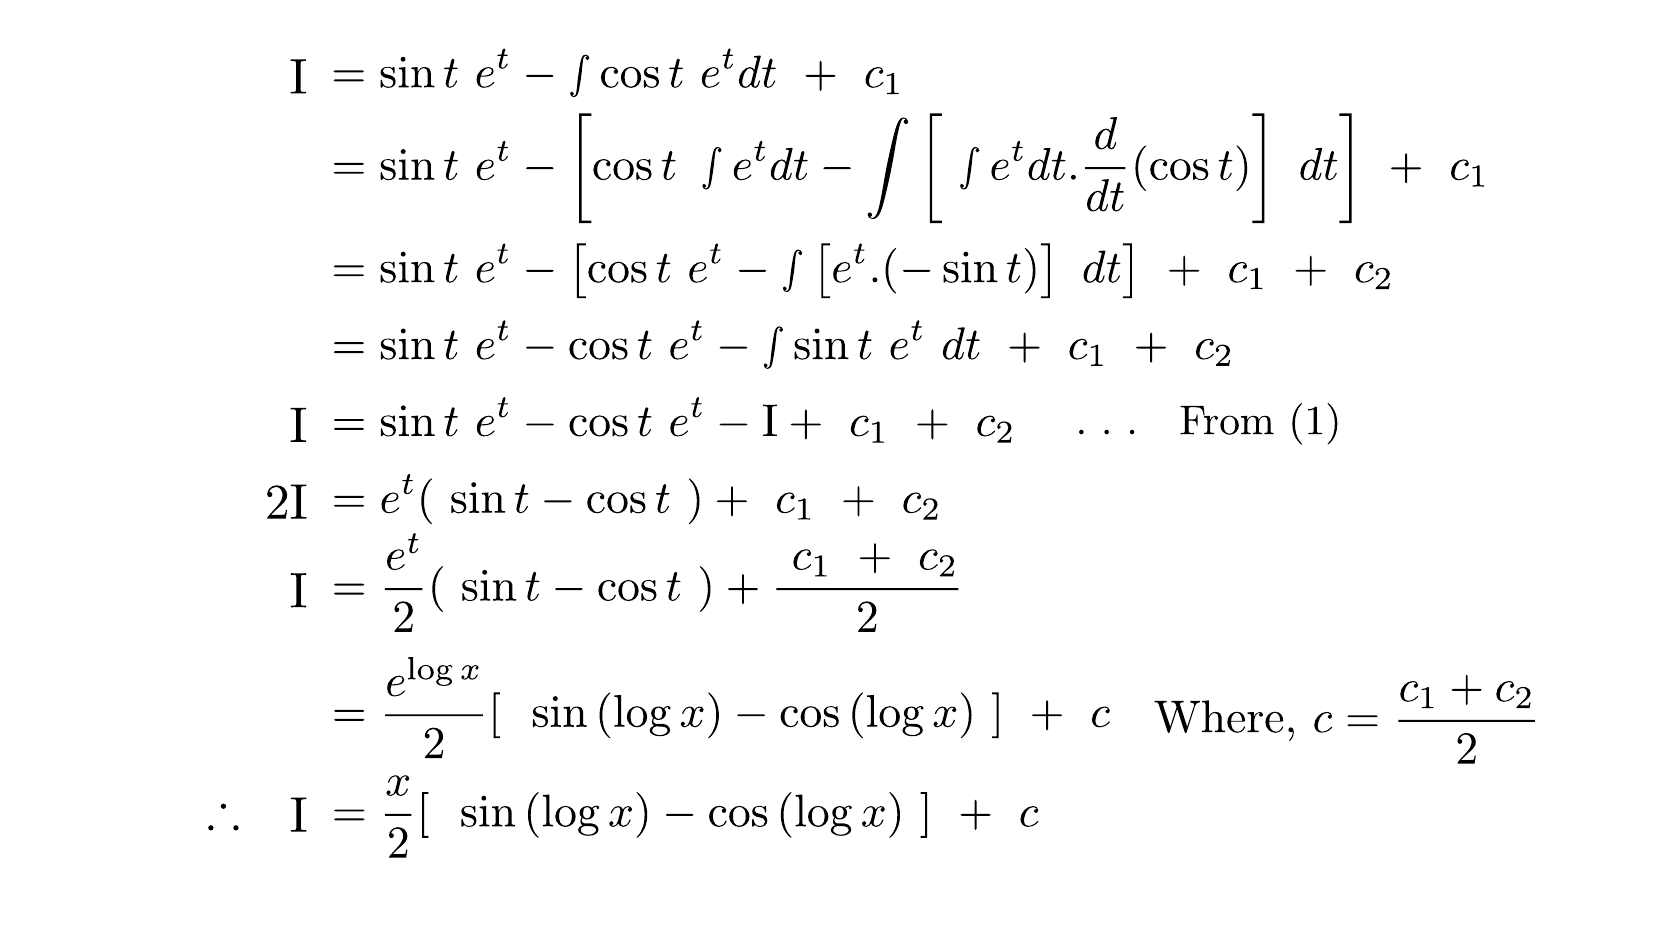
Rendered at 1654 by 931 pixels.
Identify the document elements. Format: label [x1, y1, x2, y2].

text_box [290, 59, 306, 94]
text_box [267, 484, 307, 519]
text_box [333, 473, 938, 525]
text_box [1154, 674, 1535, 764]
text_box [208, 803, 239, 831]
text_box [1077, 402, 1338, 445]
text_box [333, 532, 959, 632]
text_box [333, 657, 1110, 759]
text_box [333, 397, 1012, 443]
text_box [290, 407, 307, 442]
text_box [333, 113, 1485, 224]
text_box [333, 243, 1390, 299]
text_box [333, 320, 1231, 369]
text_box [333, 48, 899, 98]
text_box [290, 797, 307, 832]
text_box [290, 573, 307, 608]
title [47, 36, 1607, 898]
text_box [333, 775, 1039, 858]
